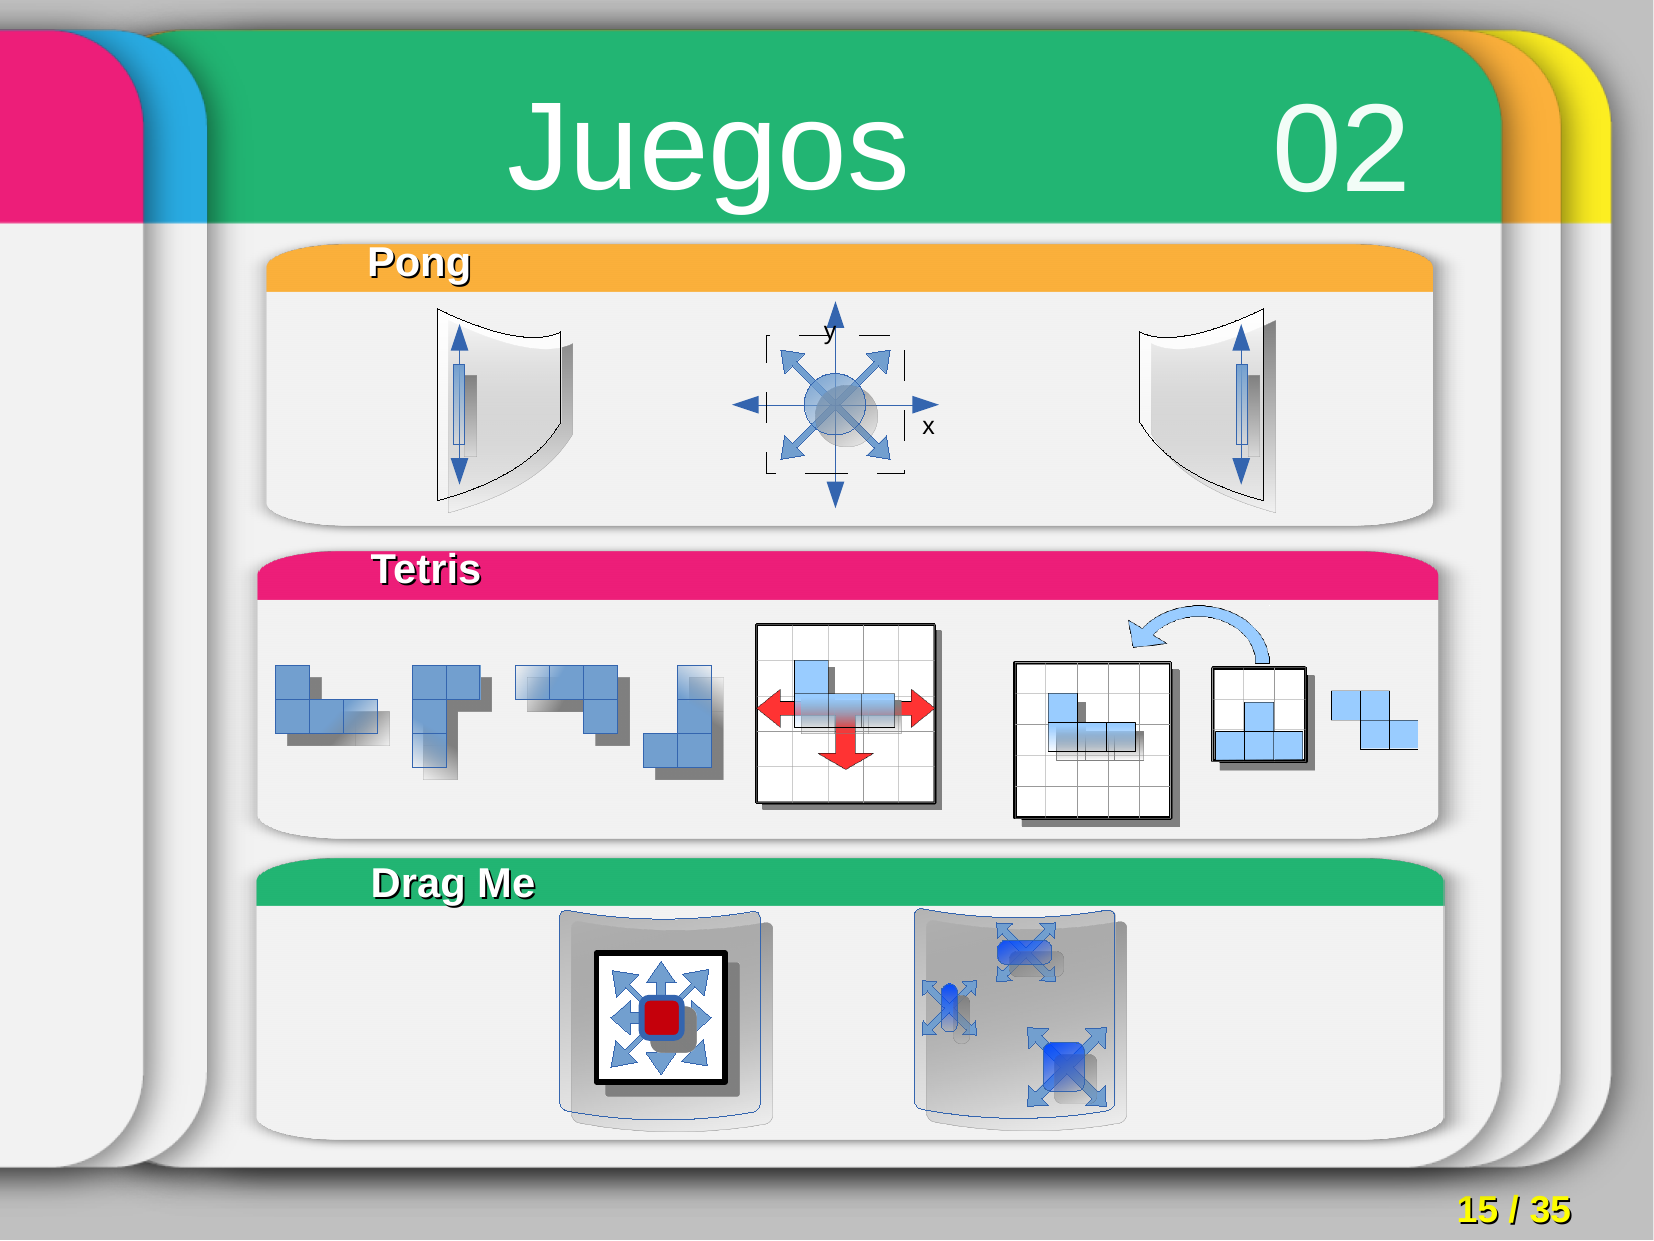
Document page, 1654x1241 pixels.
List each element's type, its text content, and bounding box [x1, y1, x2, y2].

text_box y [823, 309, 838, 353]
title Drag Me [370, 850, 536, 917]
text_box 02 [1257, 58, 1433, 225]
title Juegos [147, 59, 1270, 235]
title Tetris [370, 536, 482, 603]
text_box [224, 236, 1595, 1158]
title Pong [367, 229, 472, 296]
picture [0, 0, 1654, 1241]
text_box x [922, 404, 936, 448]
